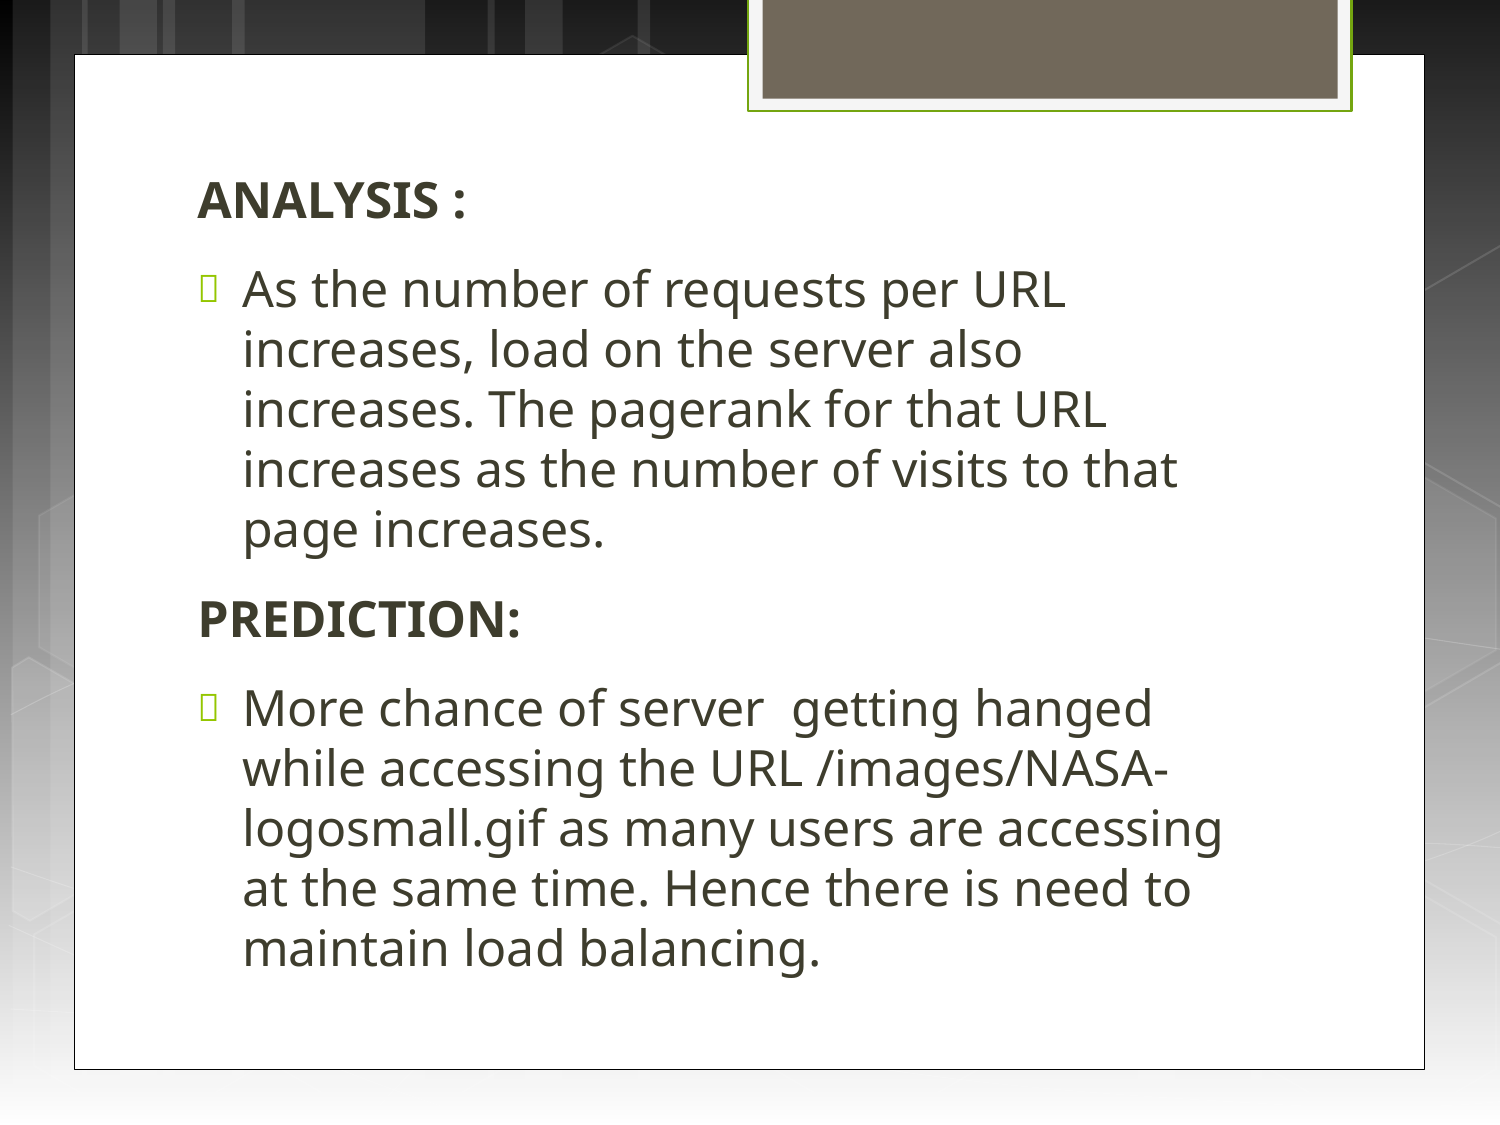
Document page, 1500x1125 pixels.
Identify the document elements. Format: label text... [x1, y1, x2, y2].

list ANALYSIS : As the number of requests per URL increases, load on the server also increases. The pagerank for that URL increases as the number of visits to that page increases. PREDICTION: More chance of server getting hanged while accessing the URL /images/NASA-logosmall.gif as many users are accessing at the same time. Hence there is need to maintain load balancing. [171, 160, 1283, 957]
